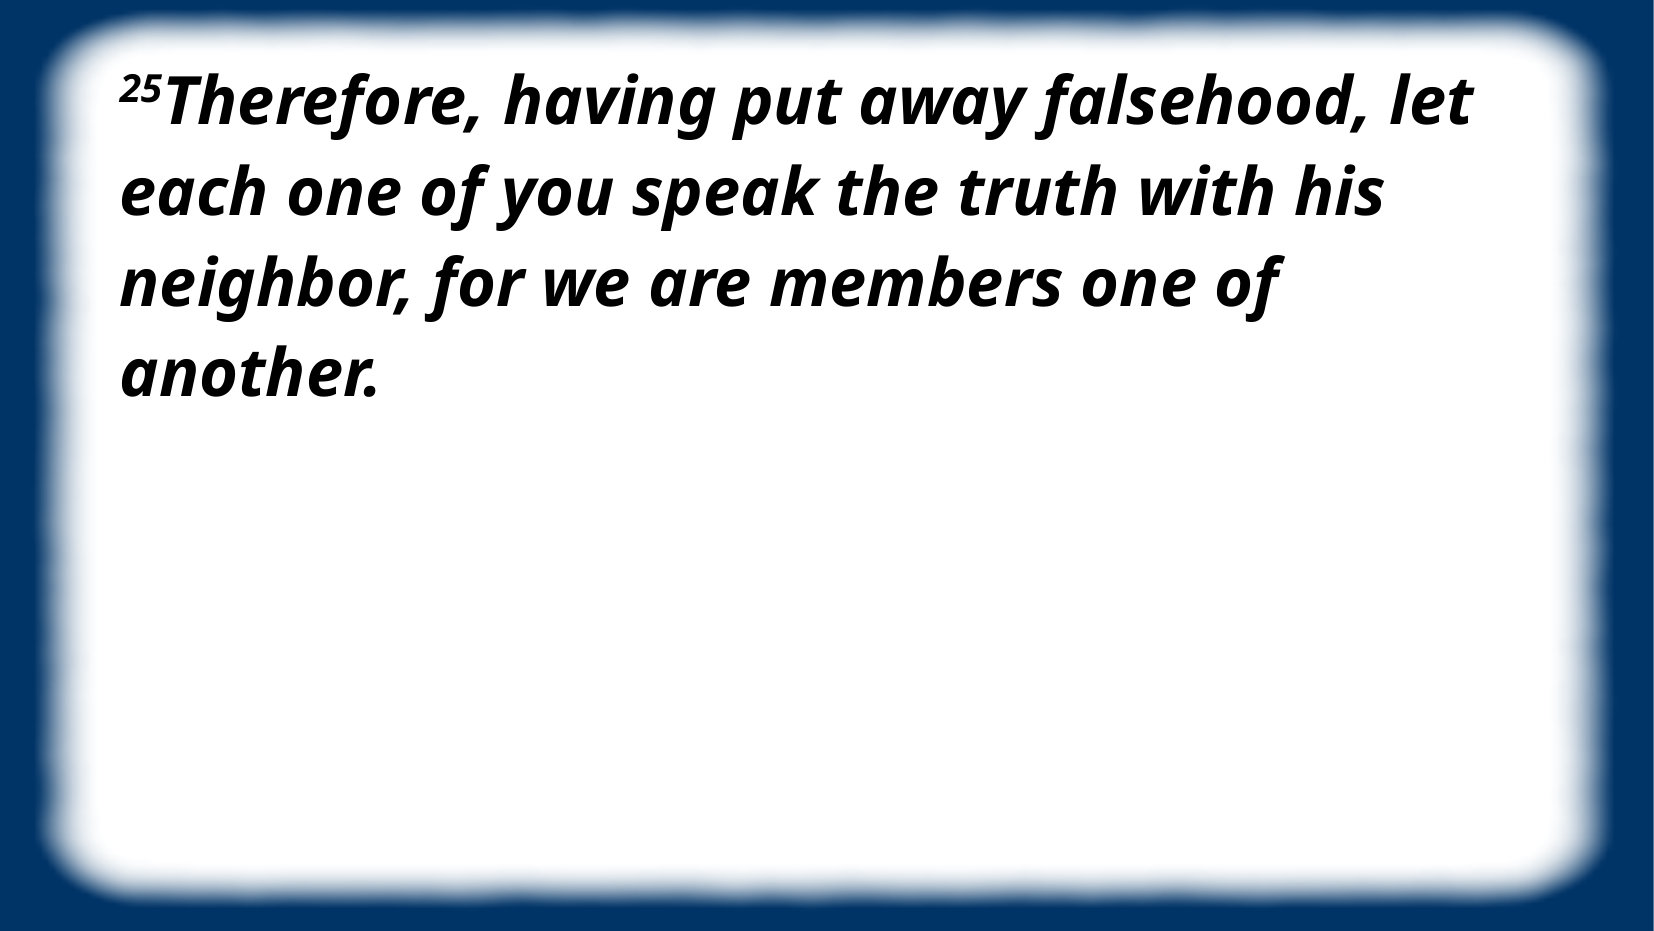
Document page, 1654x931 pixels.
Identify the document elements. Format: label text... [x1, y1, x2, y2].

picture [0, 0, 1654, 931]
text_box 25Therefore, having put away falsehood, let each one of you speak the truth with his neighbor, for we are members one of another. [105, 45, 1546, 327]
